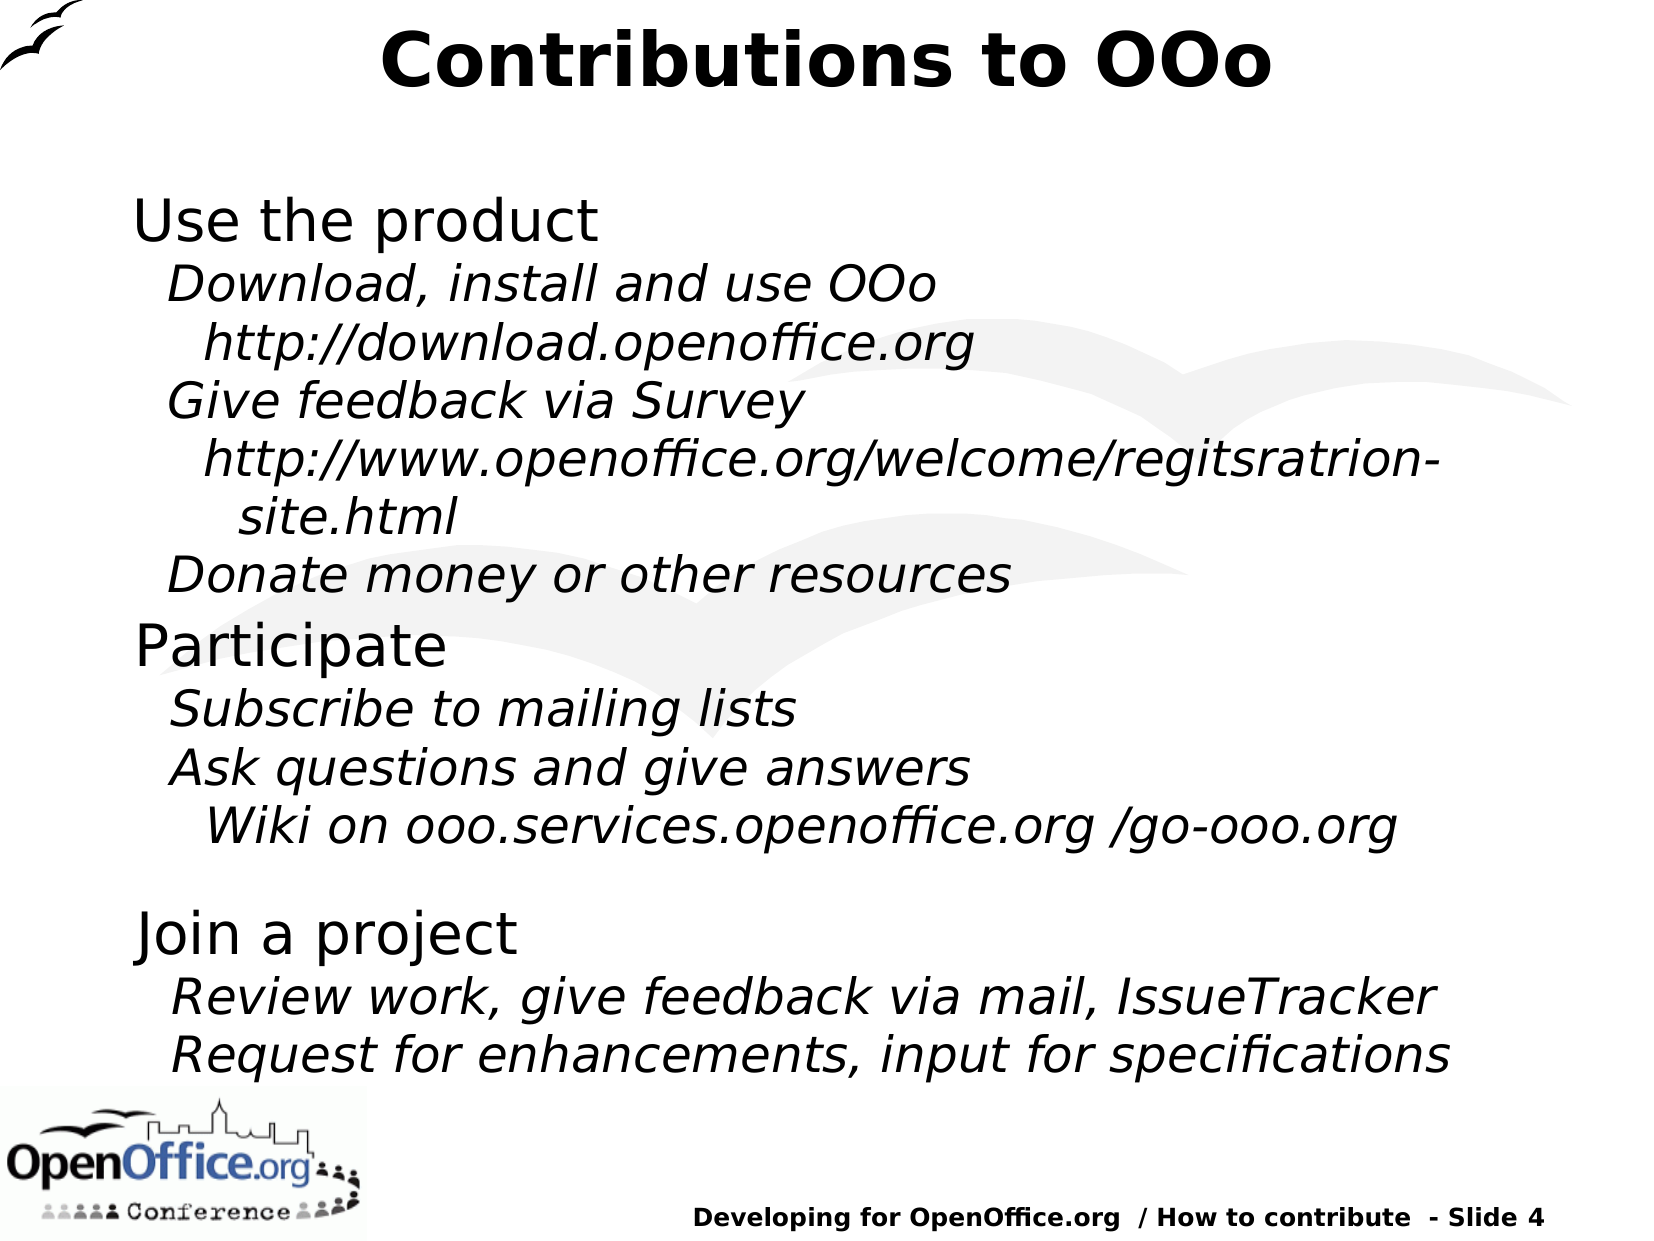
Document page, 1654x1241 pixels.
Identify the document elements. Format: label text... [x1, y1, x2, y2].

picture [0, 1086, 367, 1241]
text_box Use the product Download, install and use OOo http://download.openoffice.org Give feedback via Survey http://www.openoffice.org/welcome/regitsratrion-site.html Donate money or other resources http://www.openoffice.org/contributing/donate.html [96, 187, 1531, 641]
title Contributions to OOo [0, 0, 1654, 121]
text_box Join a project Review work, give feedback via mail, IssueTracker Request for enhancements, input for specifications [100, 900, 1541, 1116]
text_box Participate Subscribe to mailing lists Ask questions and give answers Wiki on ooo.services.openoffice.org /go-ooo.org [99, 612, 1525, 866]
